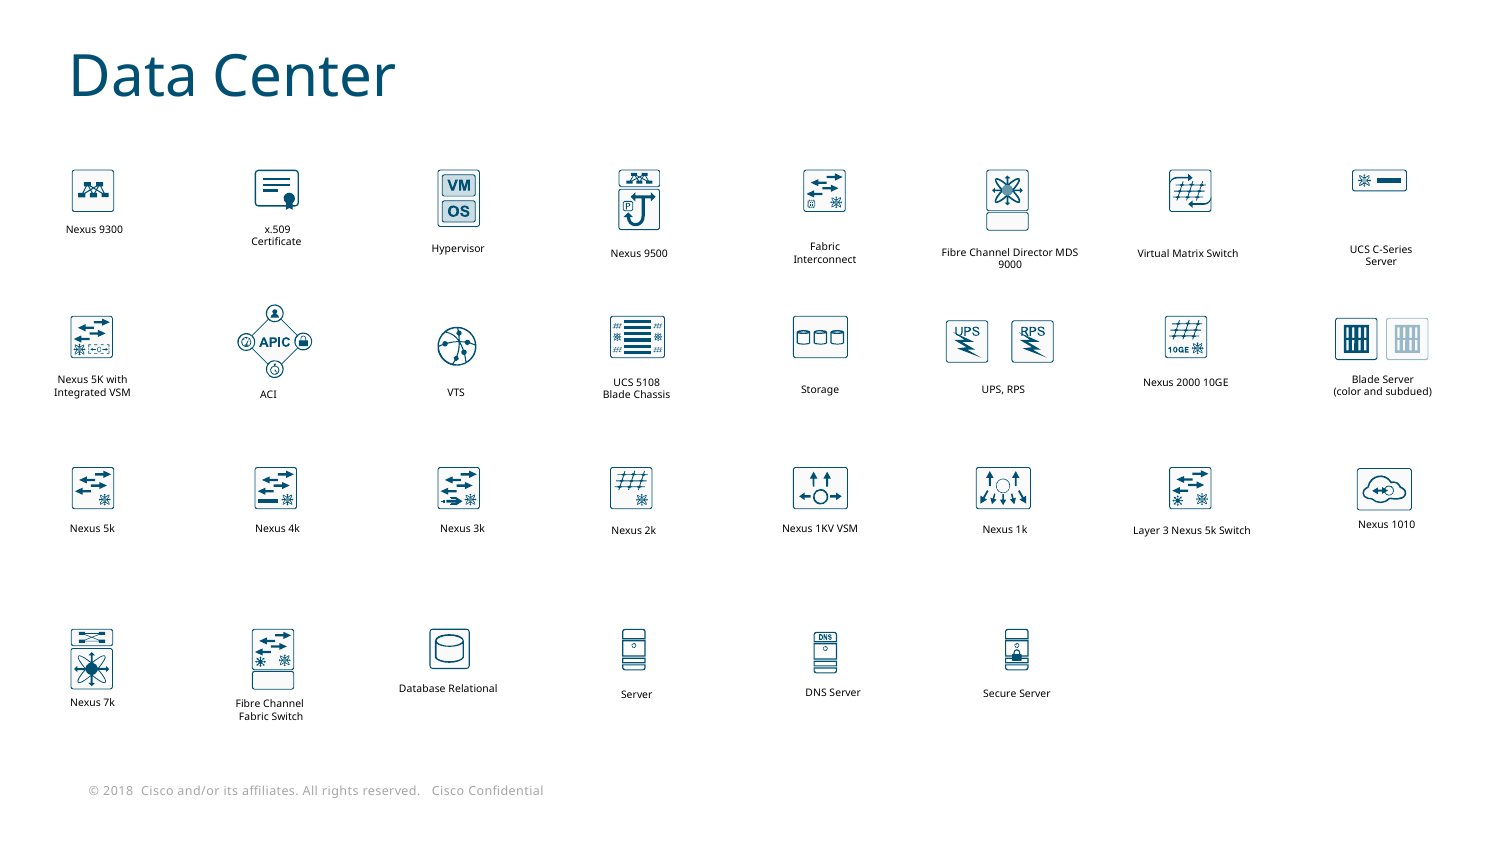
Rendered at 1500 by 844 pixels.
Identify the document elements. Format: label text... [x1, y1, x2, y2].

picture [803, 169, 852, 218]
picture [1169, 467, 1218, 515]
text_box UCS C-Series Server [1306, 235, 1457, 276]
text_box Secure Server [941, 679, 1093, 708]
picture [1386, 317, 1434, 365]
text_box ACI [196, 380, 341, 408]
picture [813, 663, 835, 674]
picture [975, 467, 1035, 515]
text_box Virtual Matrix Switch [1116, 240, 1261, 268]
text_box Nexus 2000 10GE [1110, 368, 1262, 396]
text_box Nexus 1k [930, 516, 1080, 544]
picture [437, 169, 486, 229]
picture [813, 645, 835, 660]
picture [1356, 468, 1410, 511]
picture [1169, 169, 1218, 218]
picture [254, 467, 303, 514]
text_box VTS [393, 378, 519, 407]
text_box Nexus 3k [387, 514, 538, 543]
picture [610, 315, 669, 364]
picture [986, 169, 1035, 235]
picture [945, 320, 994, 369]
text_box Nexus 5K with Integrated VSM [17, 366, 168, 406]
text_box UCS 5108 Blade Chassis [565, 368, 708, 409]
text_box Server [574, 680, 700, 708]
text_box Blade Server (color and subdued) [1273, 365, 1492, 406]
picture [792, 467, 852, 514]
picture [437, 467, 486, 514]
picture [437, 326, 480, 369]
text_box Nexus 5k [17, 514, 168, 543]
text_box x.509 Certificate [205, 215, 350, 256]
picture [1335, 317, 1384, 365]
text_box Storage [764, 376, 877, 404]
picture [254, 169, 303, 212]
text_box Nexus 9500 [567, 240, 712, 268]
picture [70, 650, 111, 688]
text_box Layer 3 Nexus 5k Switch [1116, 517, 1268, 545]
text_box Nexus 4k [202, 514, 354, 543]
picture [237, 304, 315, 380]
picture [792, 315, 852, 364]
text_box Hypervisor [349, 235, 568, 263]
picture [618, 169, 661, 228]
picture [71, 467, 120, 514]
picture [1007, 628, 1035, 671]
text_box Fabric Interconnect [754, 233, 896, 273]
text_box DNS Server [770, 678, 896, 706]
text_box [429, 628, 470, 670]
title Data Center [53, 19, 1423, 140]
picture [70, 315, 119, 364]
picture [826, 634, 835, 640]
picture [1011, 320, 1060, 369]
picture [836, 631, 843, 674]
text_box Nexus 9300 [22, 216, 167, 244]
text_box UPS, RPS [928, 375, 1079, 403]
picture [70, 628, 119, 688]
picture [610, 467, 658, 515]
text_box Database Relational [373, 674, 524, 702]
picture [1352, 169, 1411, 193]
text_box Nexus 7k [18, 688, 168, 716]
picture [251, 628, 300, 690]
text_box Nexus 1010 [1312, 511, 1462, 539]
picture [1412, 468, 1416, 511]
picture [257, 172, 297, 204]
text_box Nexus 2k [558, 517, 710, 545]
text_box Fibre Channel Director MDS 9000 [922, 238, 1098, 279]
picture [624, 628, 652, 671]
text_box Nexus 1KV VSM [741, 514, 900, 543]
text_box Fibre Channel Fabric Switch [195, 690, 348, 730]
picture [1164, 315, 1213, 364]
picture [437, 326, 452, 340]
picture [71, 169, 120, 216]
